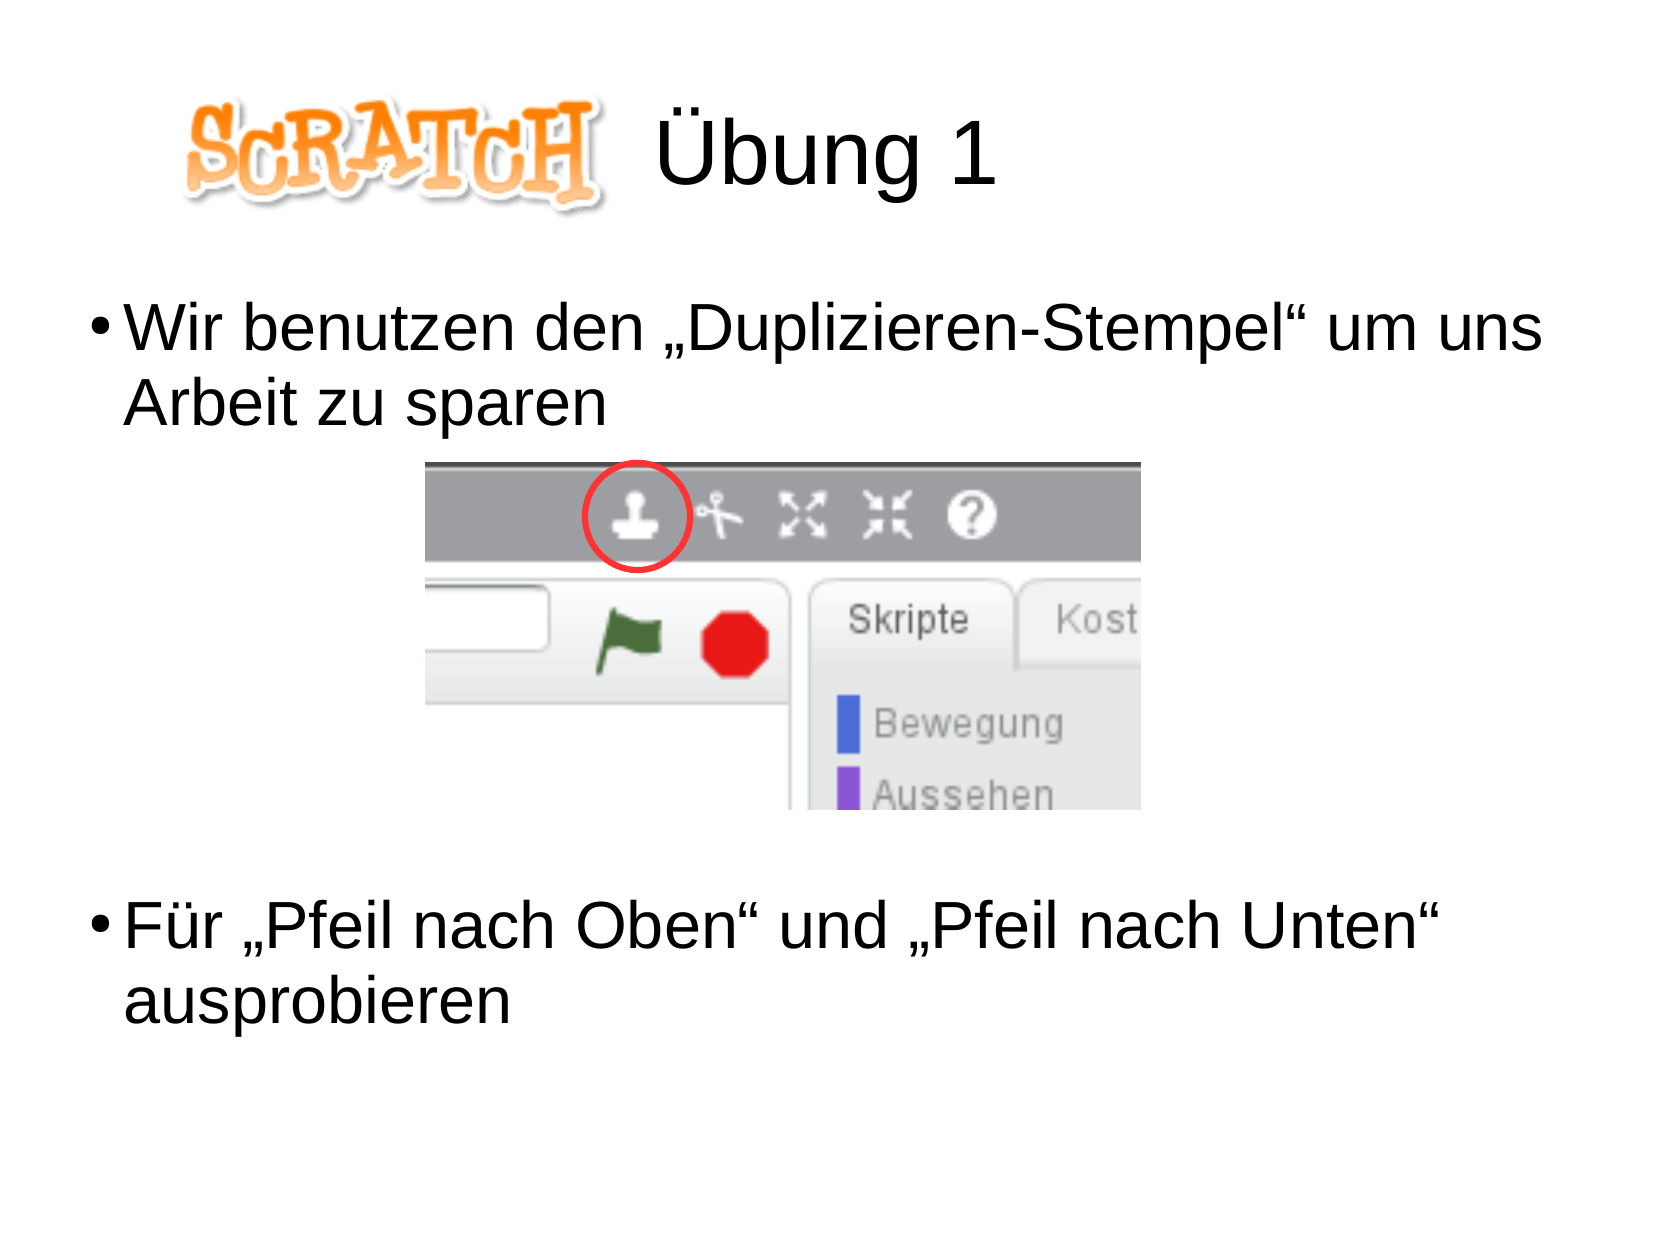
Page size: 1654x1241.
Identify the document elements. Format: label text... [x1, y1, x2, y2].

subtitle Wir benutzen den „Duplizieren-Stempel“ um uns Arbeit zu sparen Für „Pfeil nach Oben“ und „Pfeil nach Unten“ ausprobieren [88, 290, 1577, 1113]
picture [589, 467, 686, 566]
picture [425, 462, 1141, 811]
picture [177, 90, 616, 223]
title Übung 1 [82, 49, 1571, 257]
